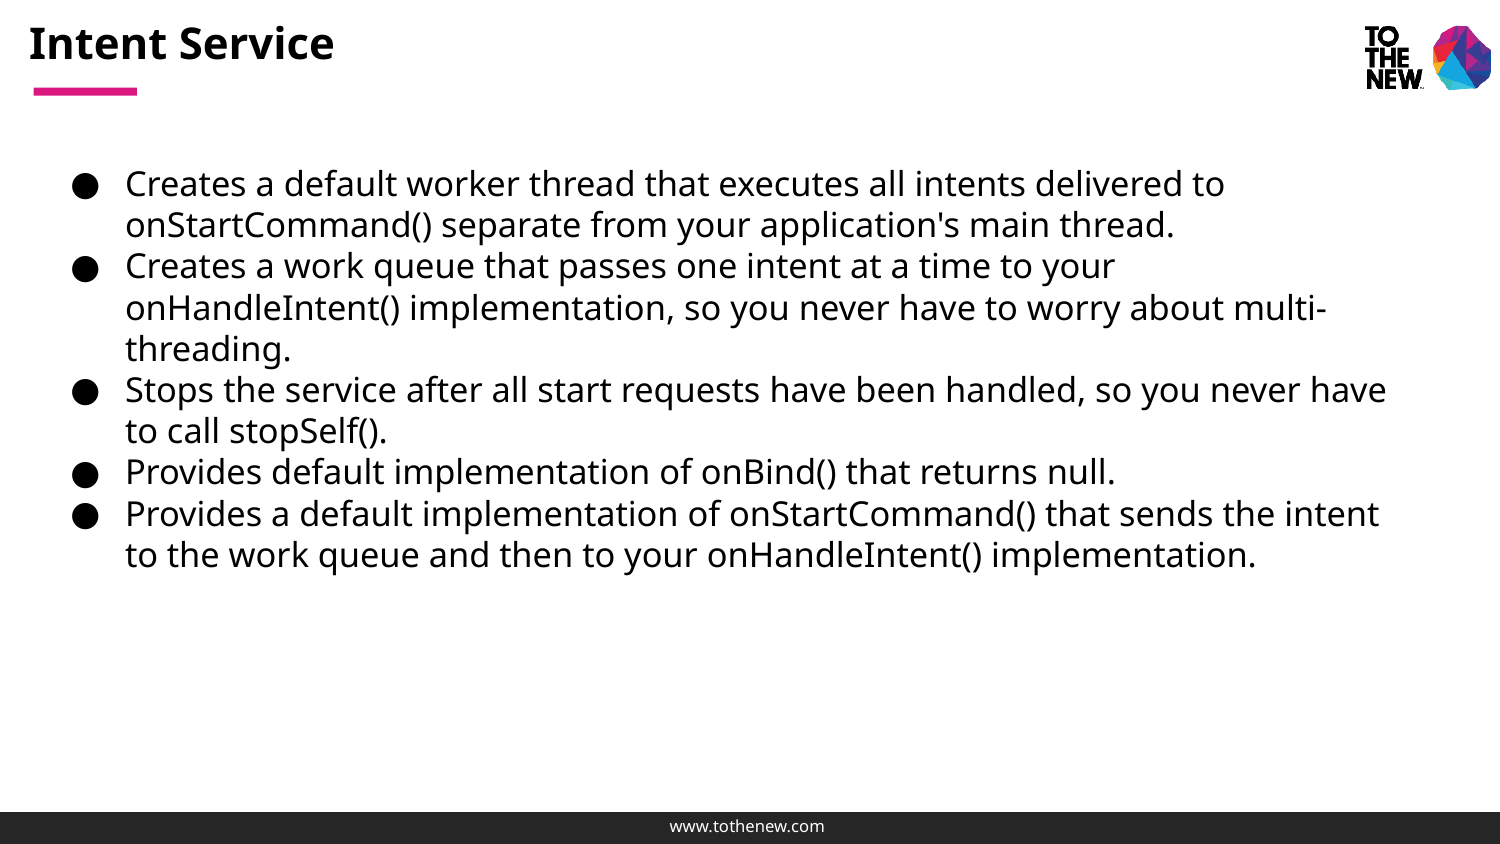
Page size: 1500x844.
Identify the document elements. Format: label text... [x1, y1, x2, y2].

list Creates a default worker thread that executes all intents delivered to onStartCommand() separate from your application's main thread. Creates a work queue that passes one intent at a time to your onHandleIntent() implementation, so you never have to worry about multi-threading. Stops the service after all start requests have been handled, so you never have to call stopSelf(). Provides default implementation of onBind() that returns null. Provides a default implementation of onStartCommand() that sends the intent to the work queue and then to your onHandleIntent() implementation. [35, 154, 1404, 804]
picture [1350, 0, 1500, 116]
title Intent Service [14, 14, 1350, 85]
